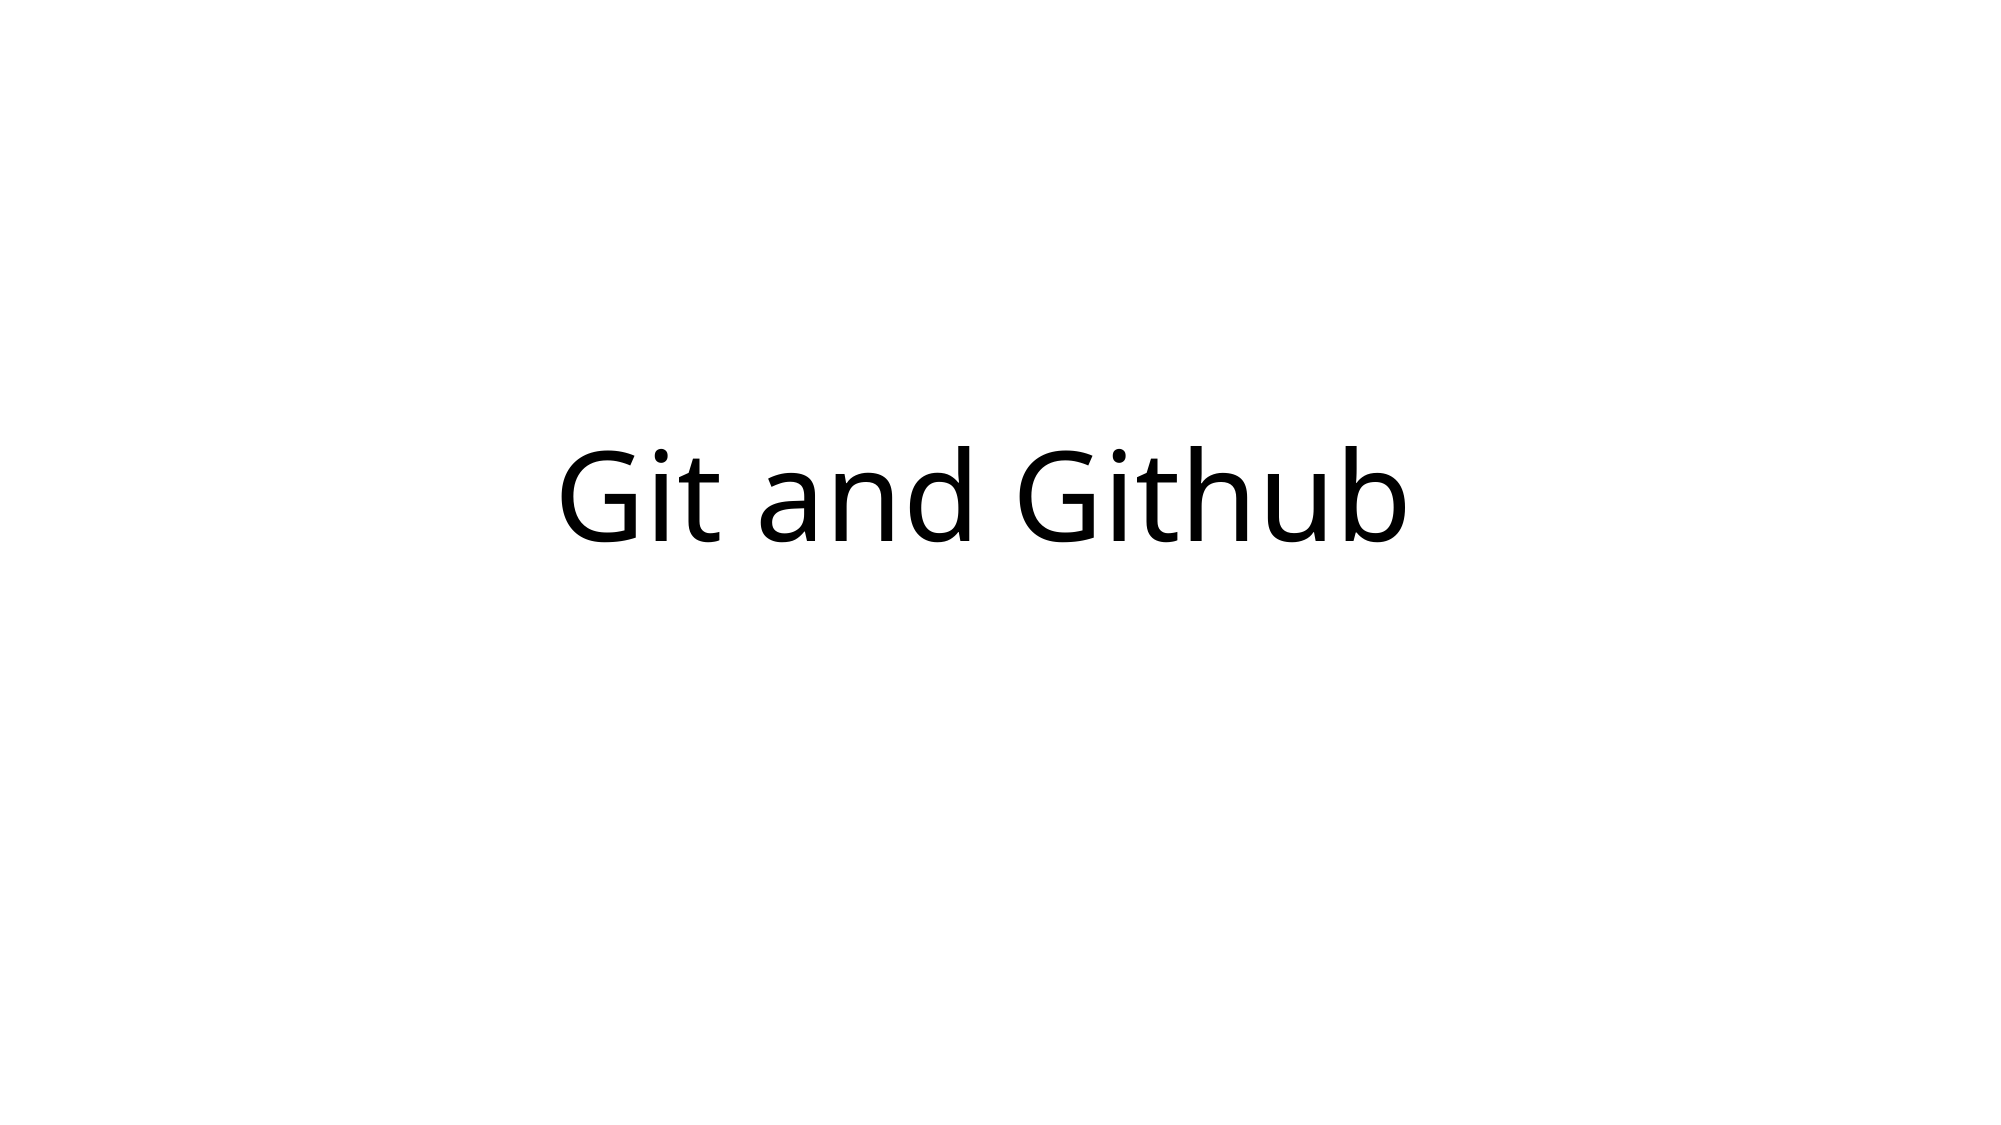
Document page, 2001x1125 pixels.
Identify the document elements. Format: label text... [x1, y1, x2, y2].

title Git and Github [249, 184, 1750, 576]
